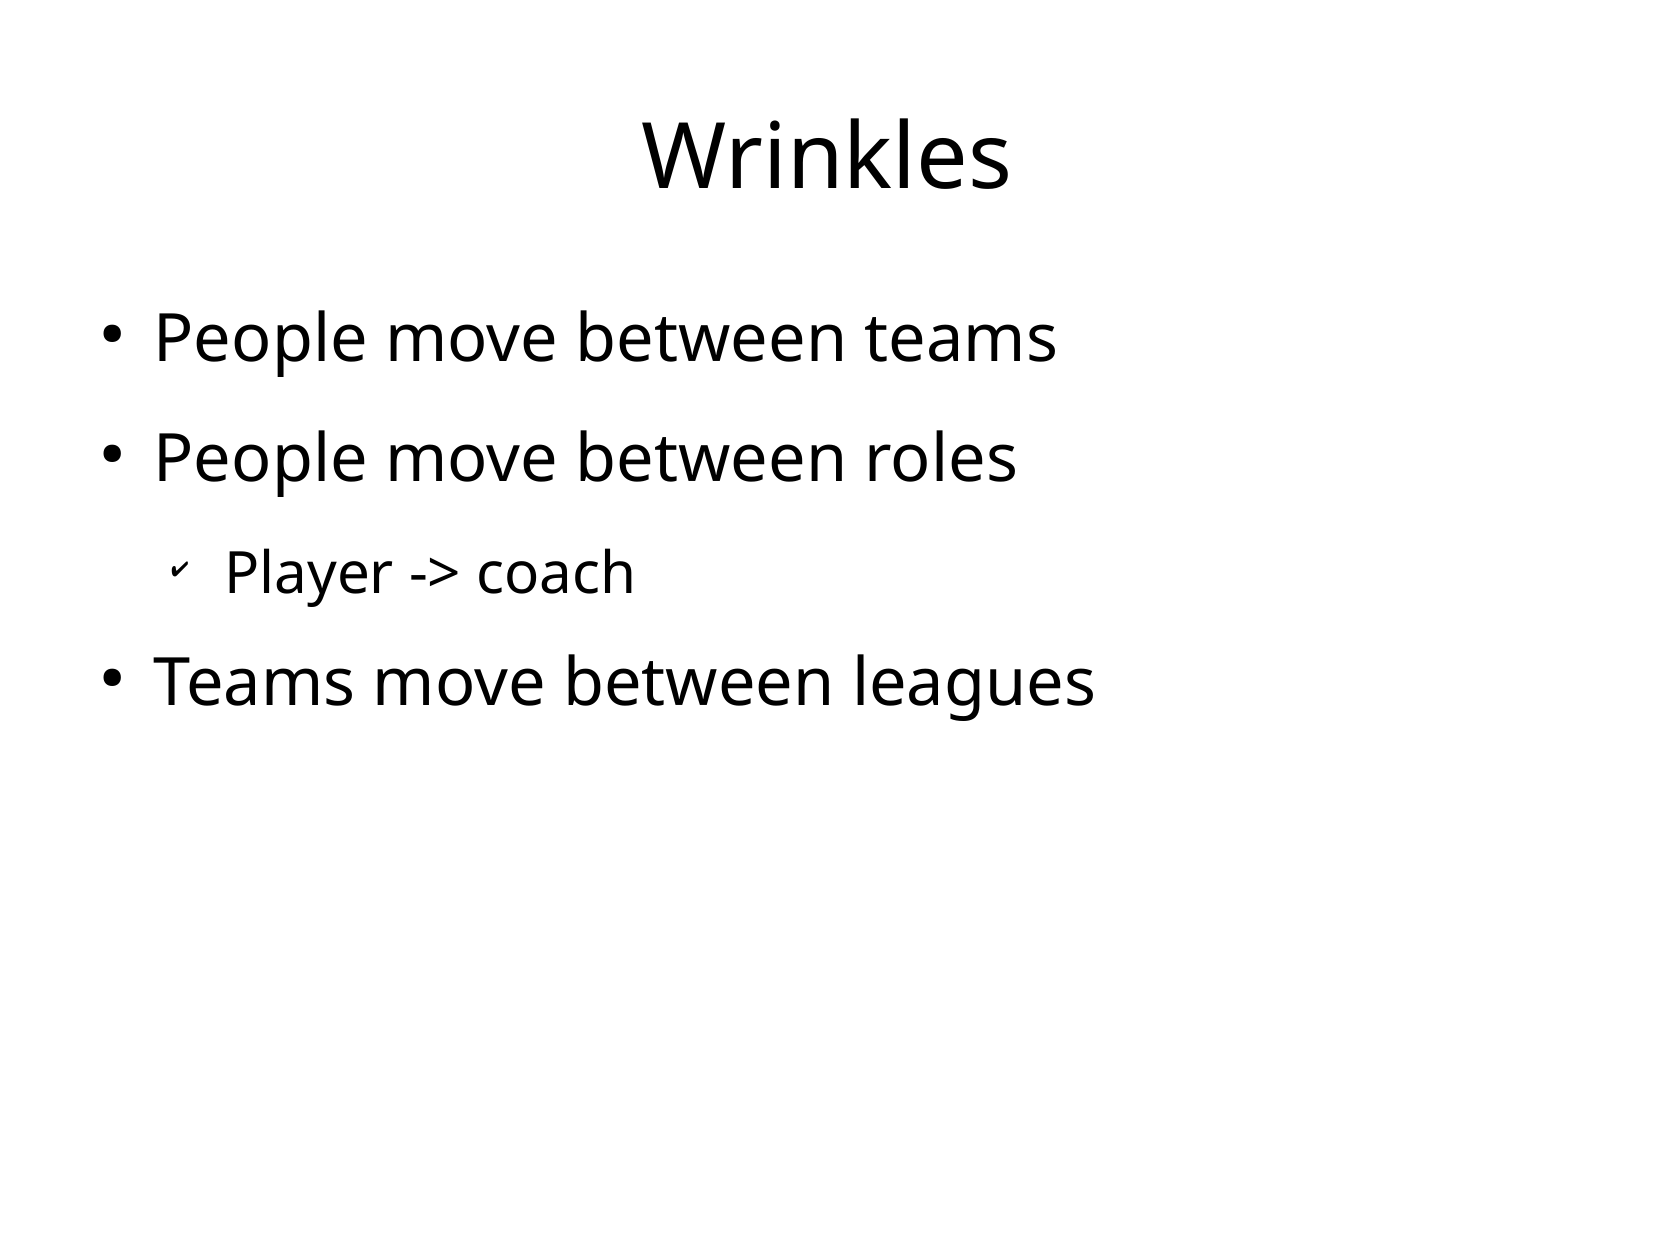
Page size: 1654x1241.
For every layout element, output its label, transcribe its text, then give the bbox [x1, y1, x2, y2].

title Wrinkles [82, 56, 1571, 250]
list People move between teams People move between roles Player -> coach Teams move between leagues [82, 290, 1571, 1094]
